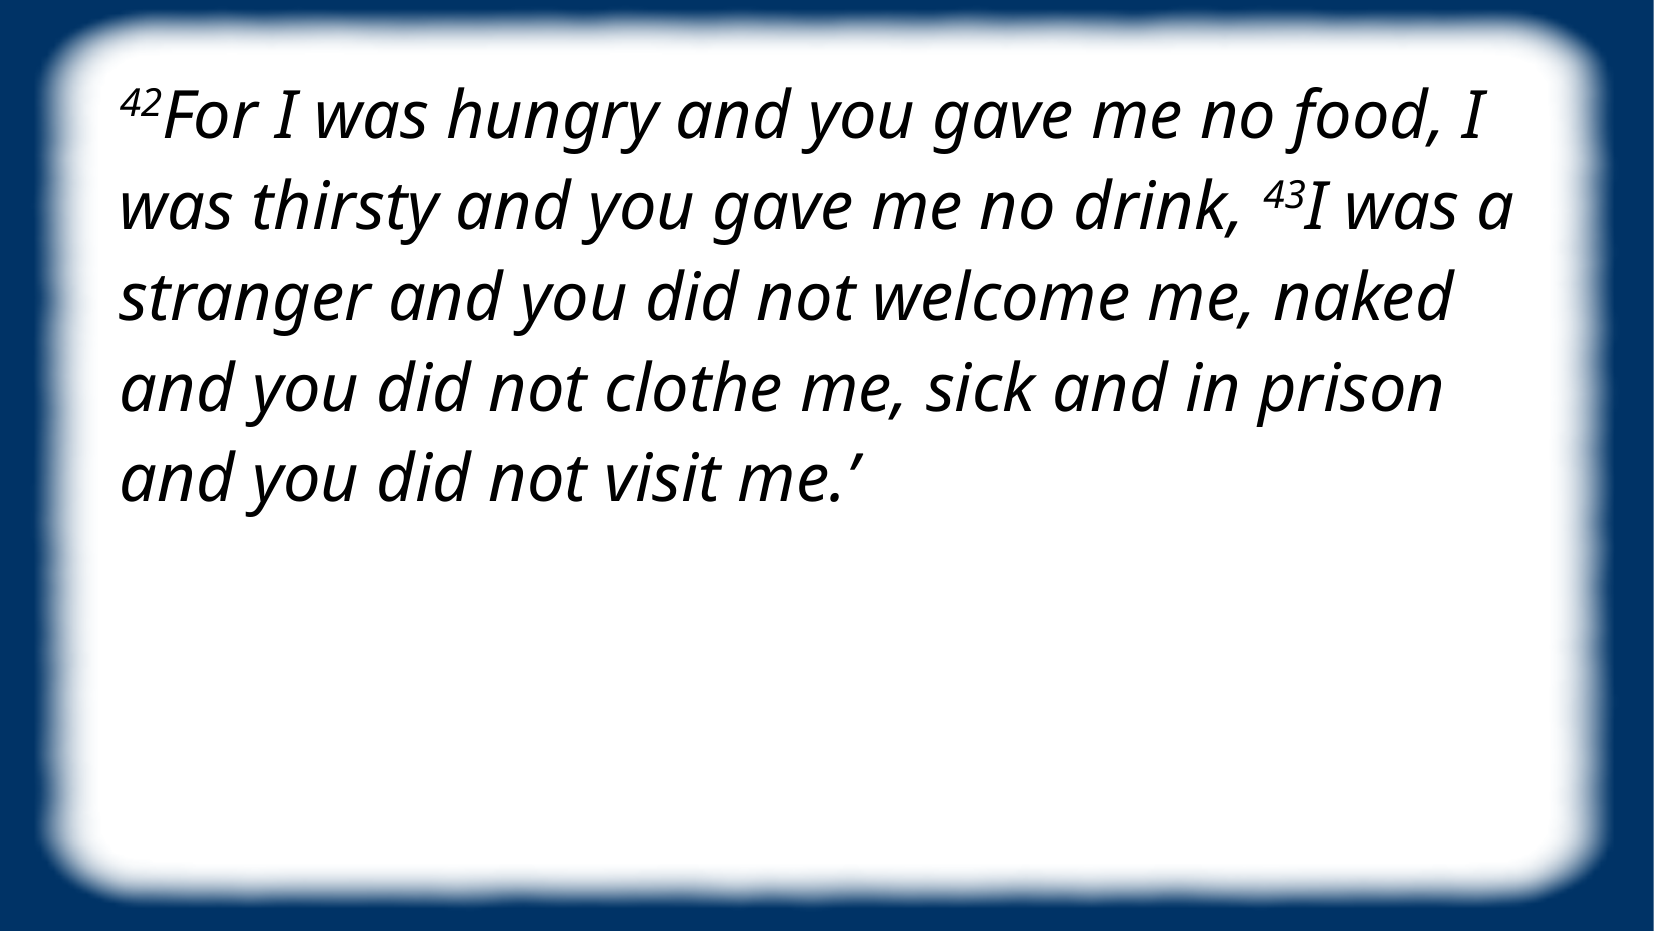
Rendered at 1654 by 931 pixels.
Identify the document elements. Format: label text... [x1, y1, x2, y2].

picture [0, 0, 1654, 931]
text_box 42For I was hungry and you gave me no food, I was thirsty and you gave me no drink, 43I was a stranger and you did not welcome me, naked and you did not clothe me, sick and in prison and you did not visit me.’ [105, 60, 1561, 519]
